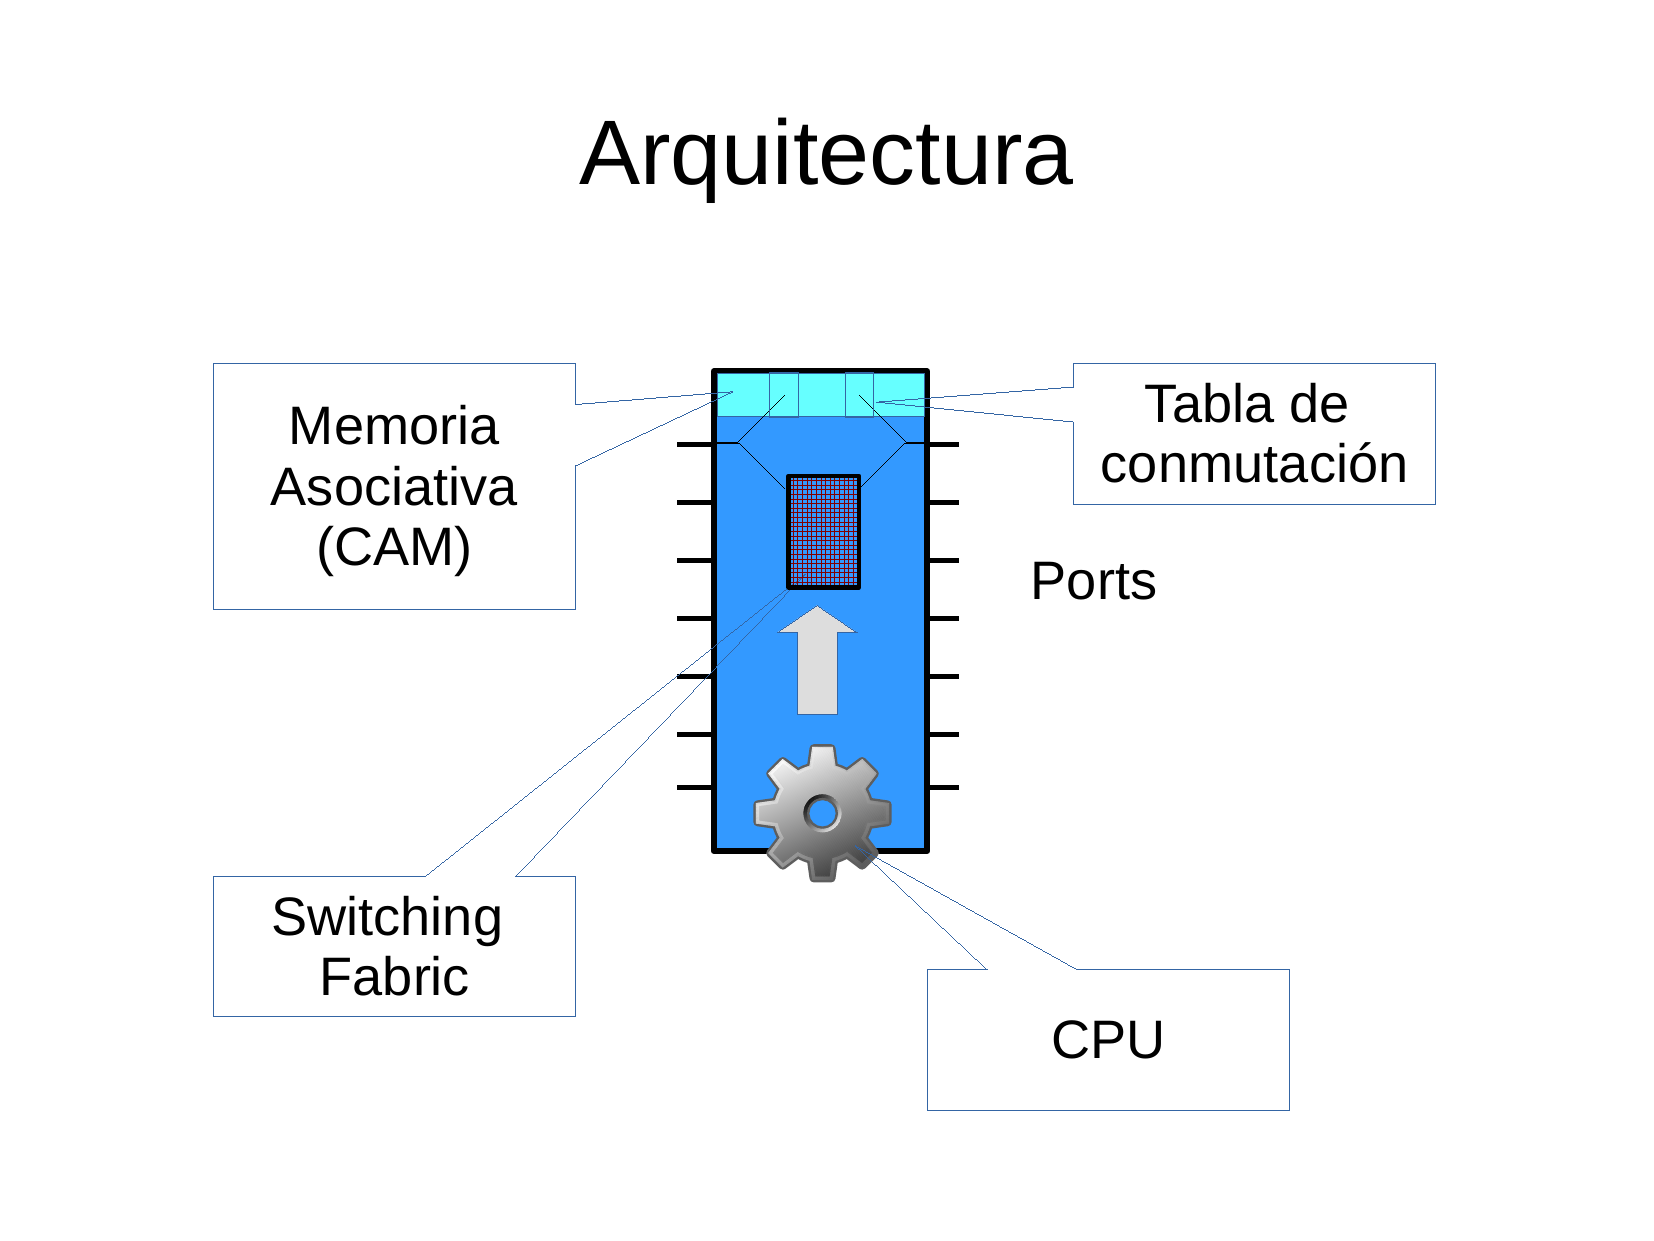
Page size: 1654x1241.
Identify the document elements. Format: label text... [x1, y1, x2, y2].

text_box [713, 371, 928, 851]
text_box Memoria Asociativa (CAM) [213, 363, 733, 610]
text_box CPU [855, 845, 1290, 1111]
text_box Switching Fabric [213, 587, 792, 1017]
text_box Tabla de conmutación [876, 363, 1436, 505]
picture [732, 720, 911, 900]
text_box Ports [1016, 542, 1173, 619]
title Arquitectura [82, 49, 1571, 257]
